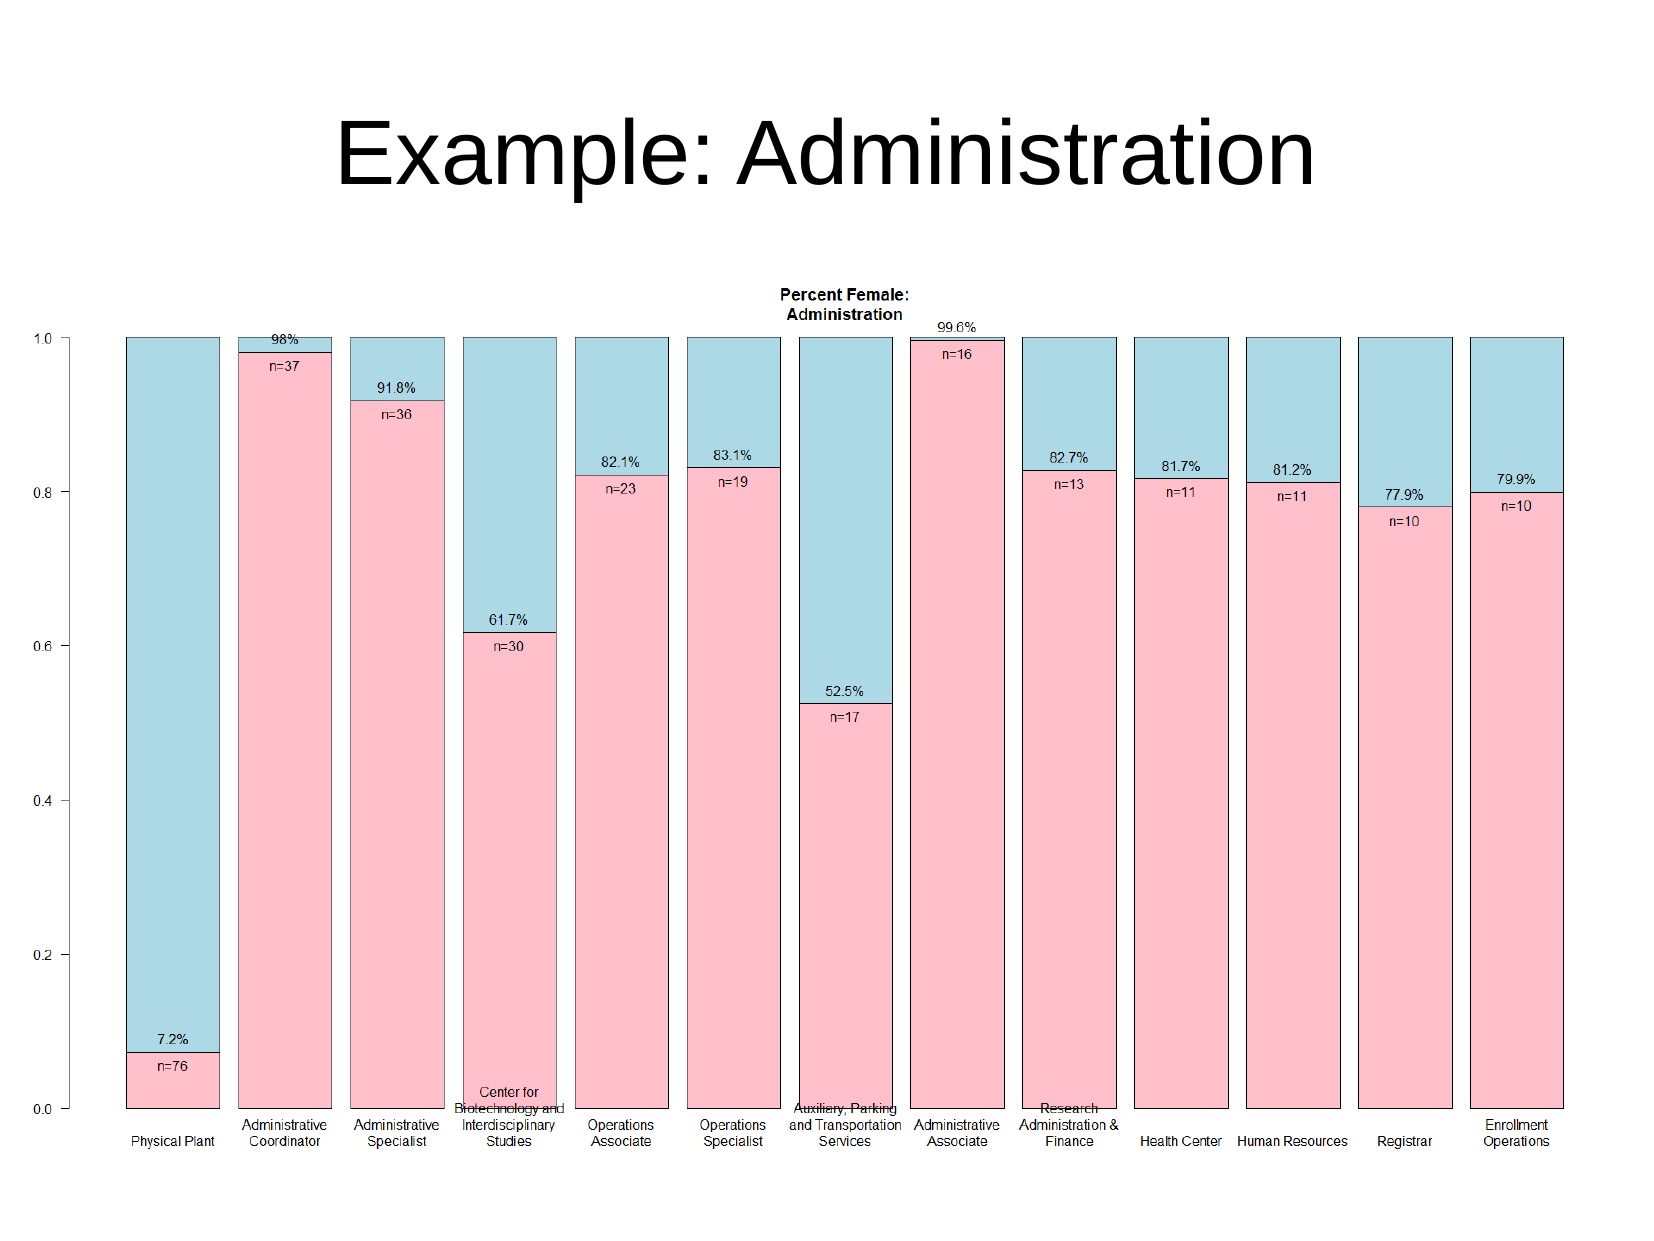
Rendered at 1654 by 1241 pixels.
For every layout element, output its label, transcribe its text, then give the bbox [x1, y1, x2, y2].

title Example: Administration [82, 49, 1571, 257]
picture [1, 269, 1654, 1201]
